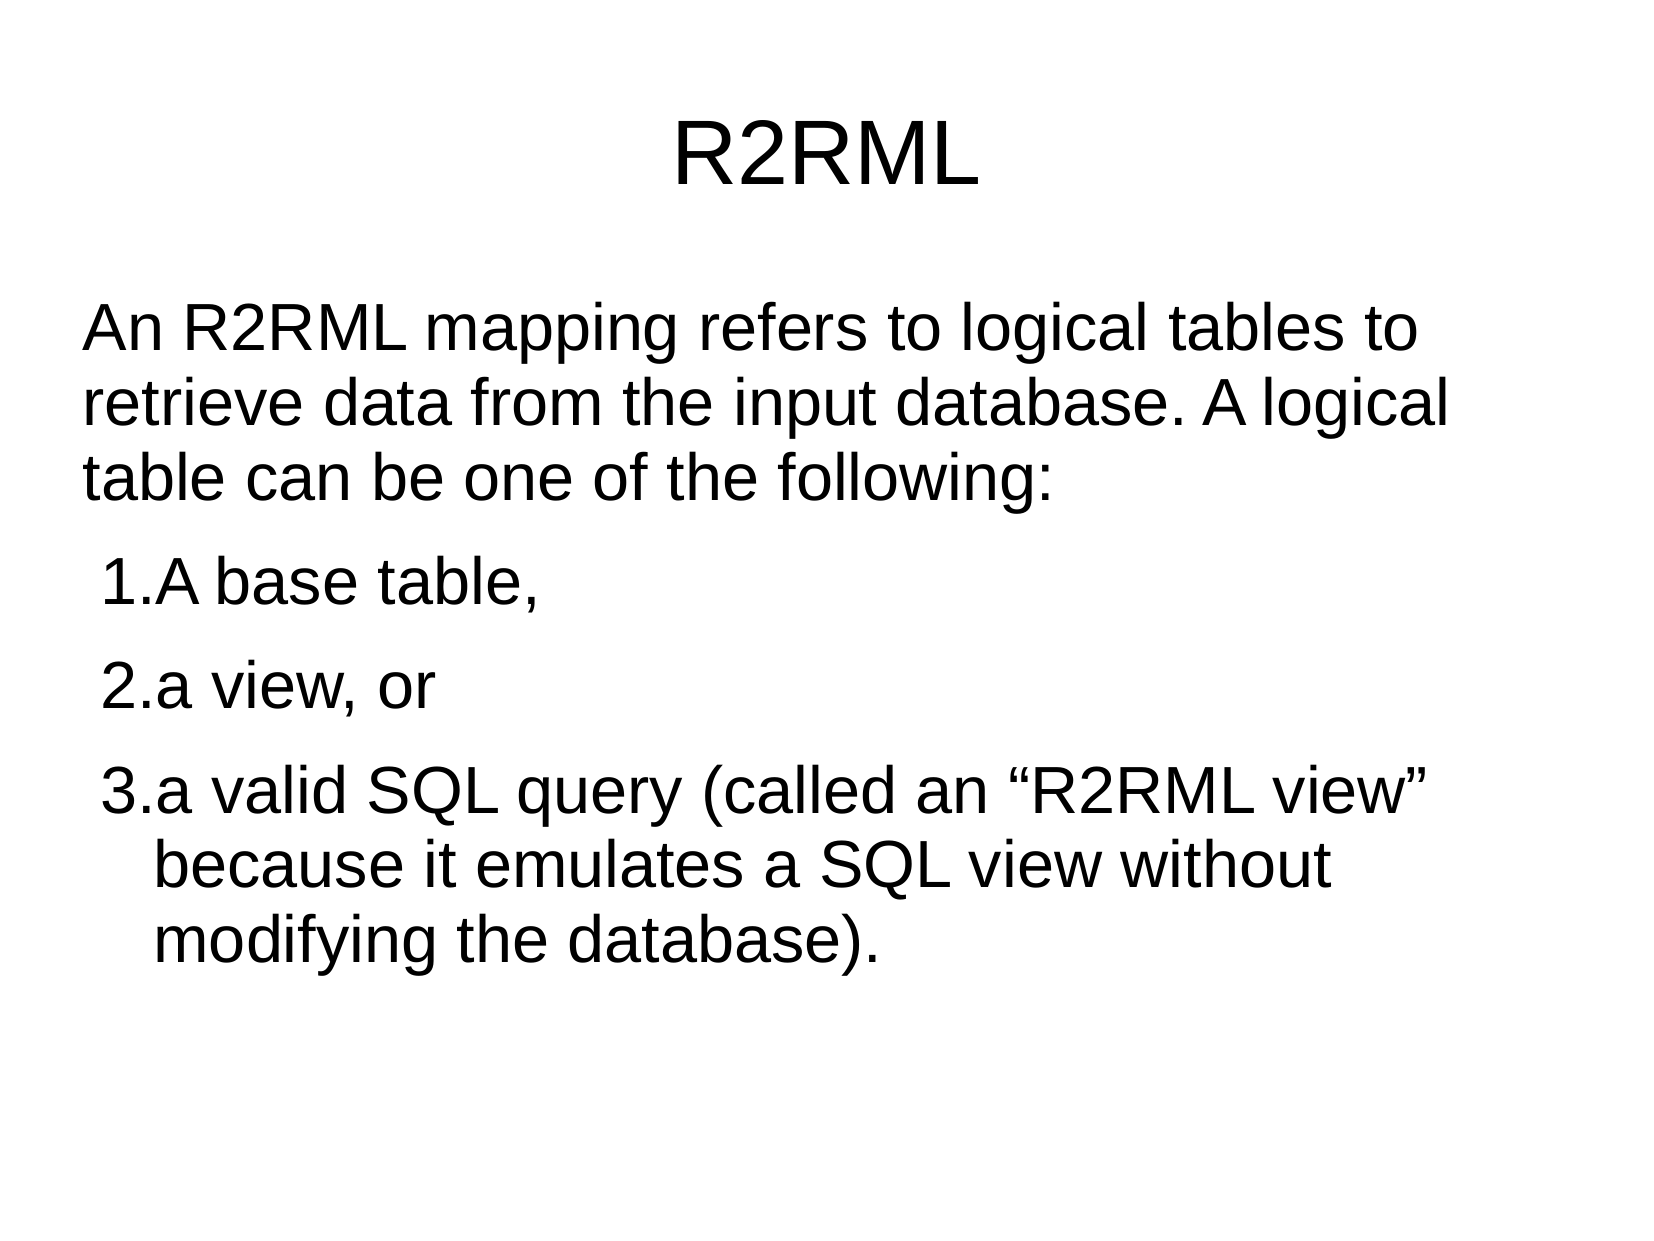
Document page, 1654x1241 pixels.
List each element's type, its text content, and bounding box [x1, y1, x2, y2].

list An R2RML mapping refers to logical tables to retrieve data from the input database. A logical table can be one of the following: A base table, a view, or a valid SQL query (called an “R2RML view” because it emulates a SQL view without modifying the database). [82, 290, 1571, 1109]
title R2RML [82, 49, 1571, 257]
